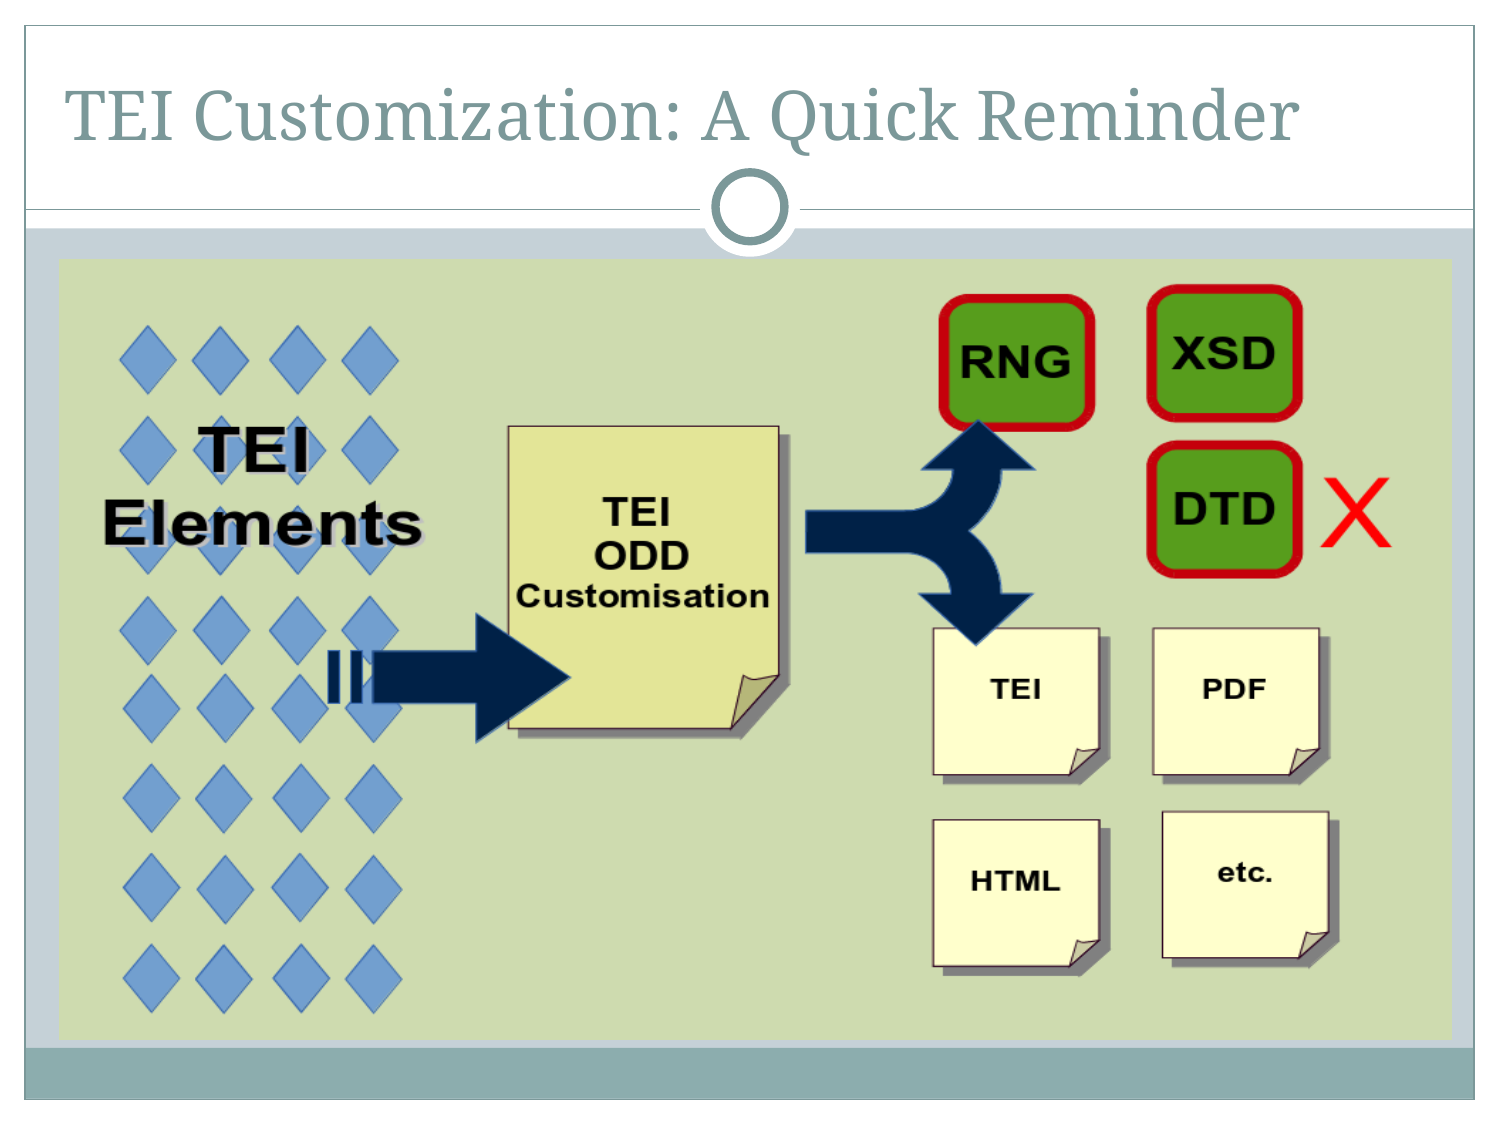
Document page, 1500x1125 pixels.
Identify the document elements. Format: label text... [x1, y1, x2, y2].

picture [59, 259, 1452, 1040]
text_box TEI Customization: A Quick Reminder [49, 37, 1450, 162]
